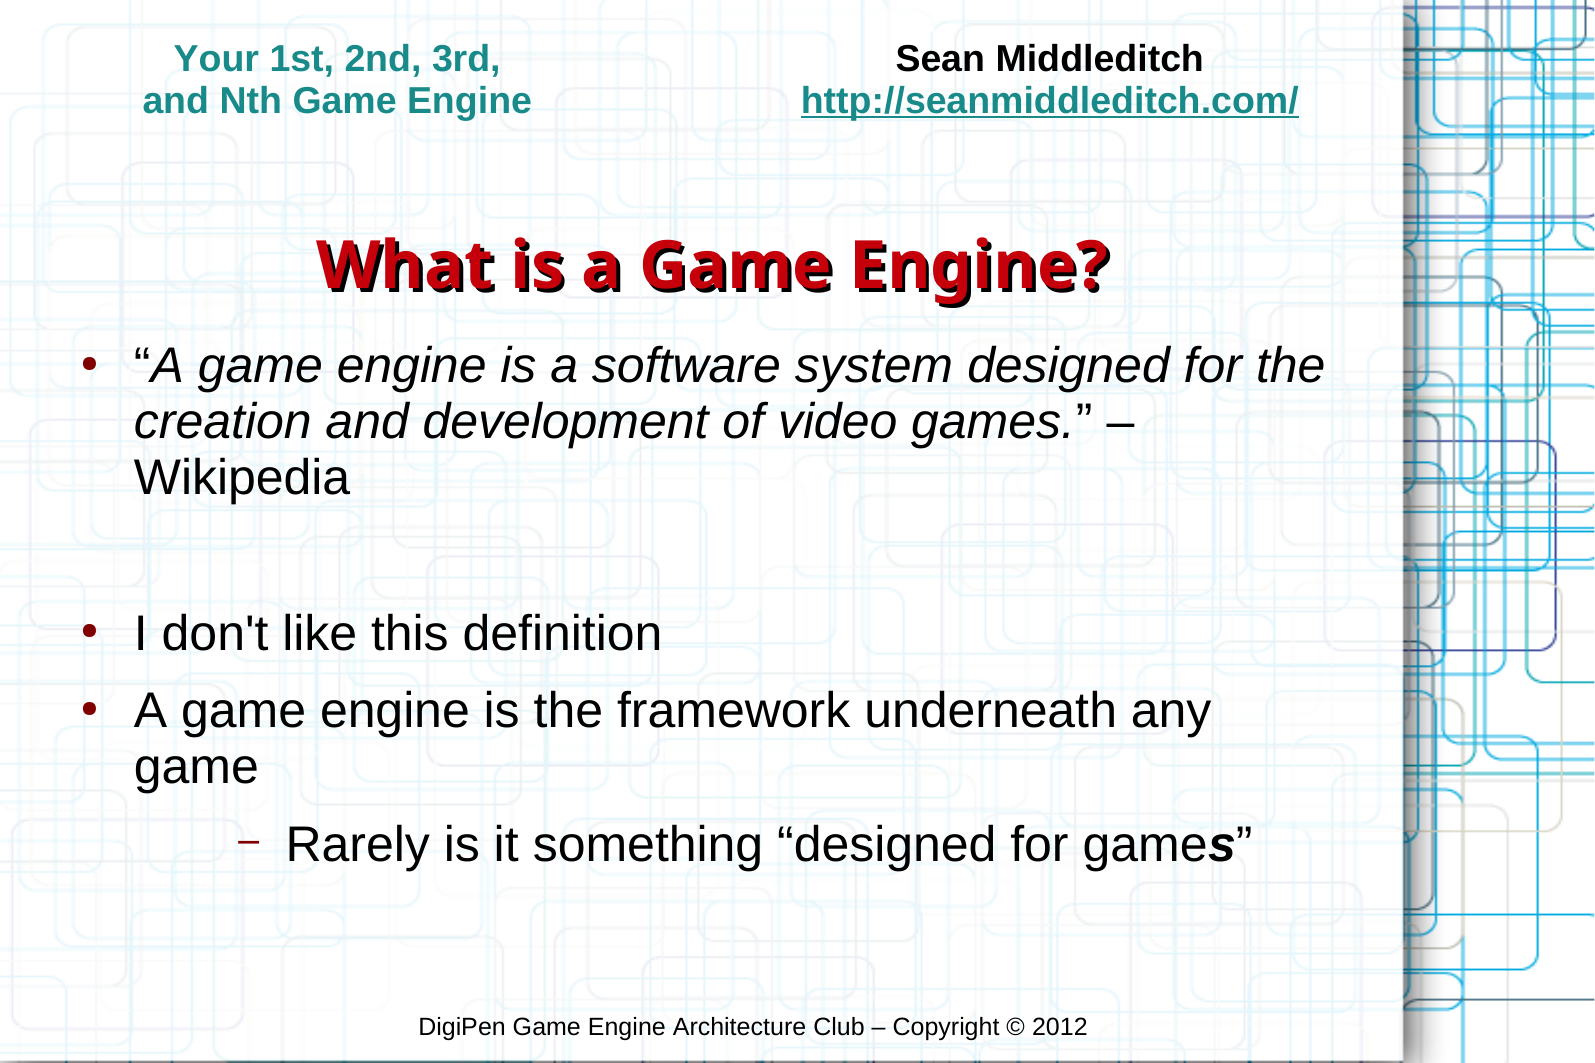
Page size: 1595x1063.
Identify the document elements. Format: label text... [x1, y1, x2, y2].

list Your 1st, 2nd, 3rd, and Nth Game Engine [75, 37, 601, 151]
list Sean Middleditch http://seanmiddleditch.com/ [787, 37, 1313, 151]
picture [0, 0, 1595, 1063]
list “A game engine is a software system designed for the creation and development of video games.” – Wikipedia I don't like this definition A game engine is the framework underneath any game Rarely is it something “designed for games” [63, 337, 1351, 1051]
list DigiPen Game Engine Architecture Club – Copyright © 2012 [75, 1012, 1363, 1051]
title What is a Game Engine? [75, 225, 1351, 301]
